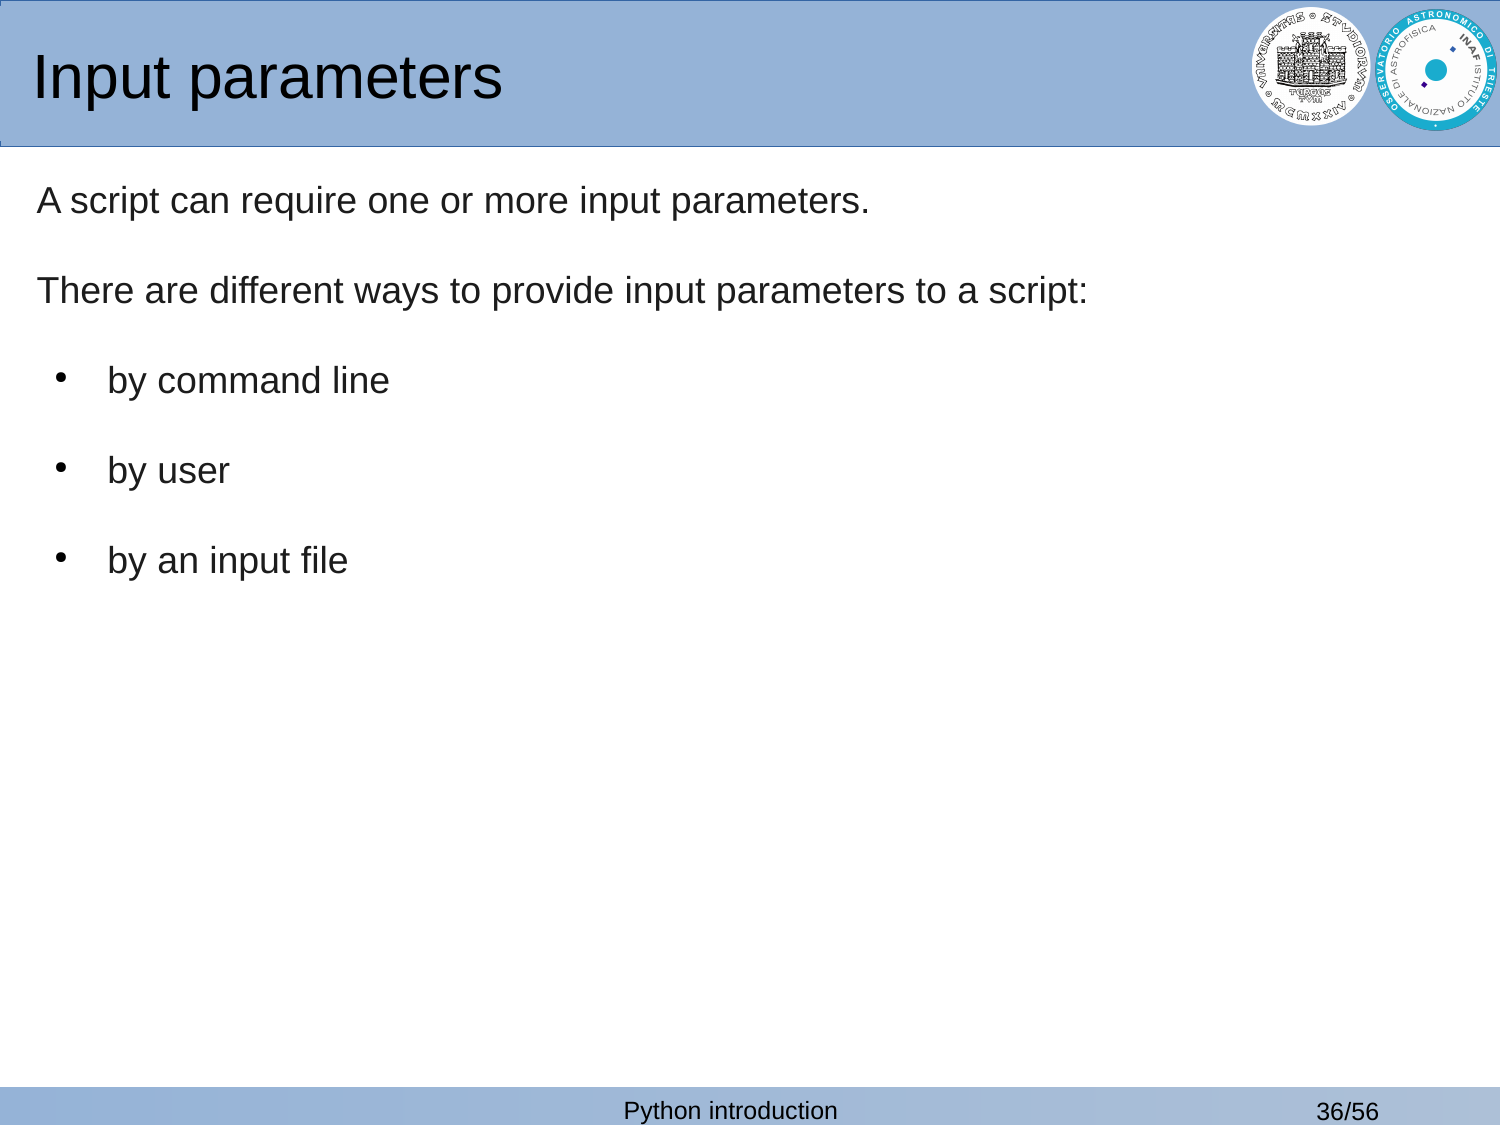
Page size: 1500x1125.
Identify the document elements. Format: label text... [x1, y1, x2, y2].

list A script can require one or more input parameters. There are different ways to provide input parameters to a script: by command line by user by an input file [21, 168, 1455, 1041]
text_box Input parameters [0, 5, 1243, 141]
picture [1252, 0, 1500, 156]
